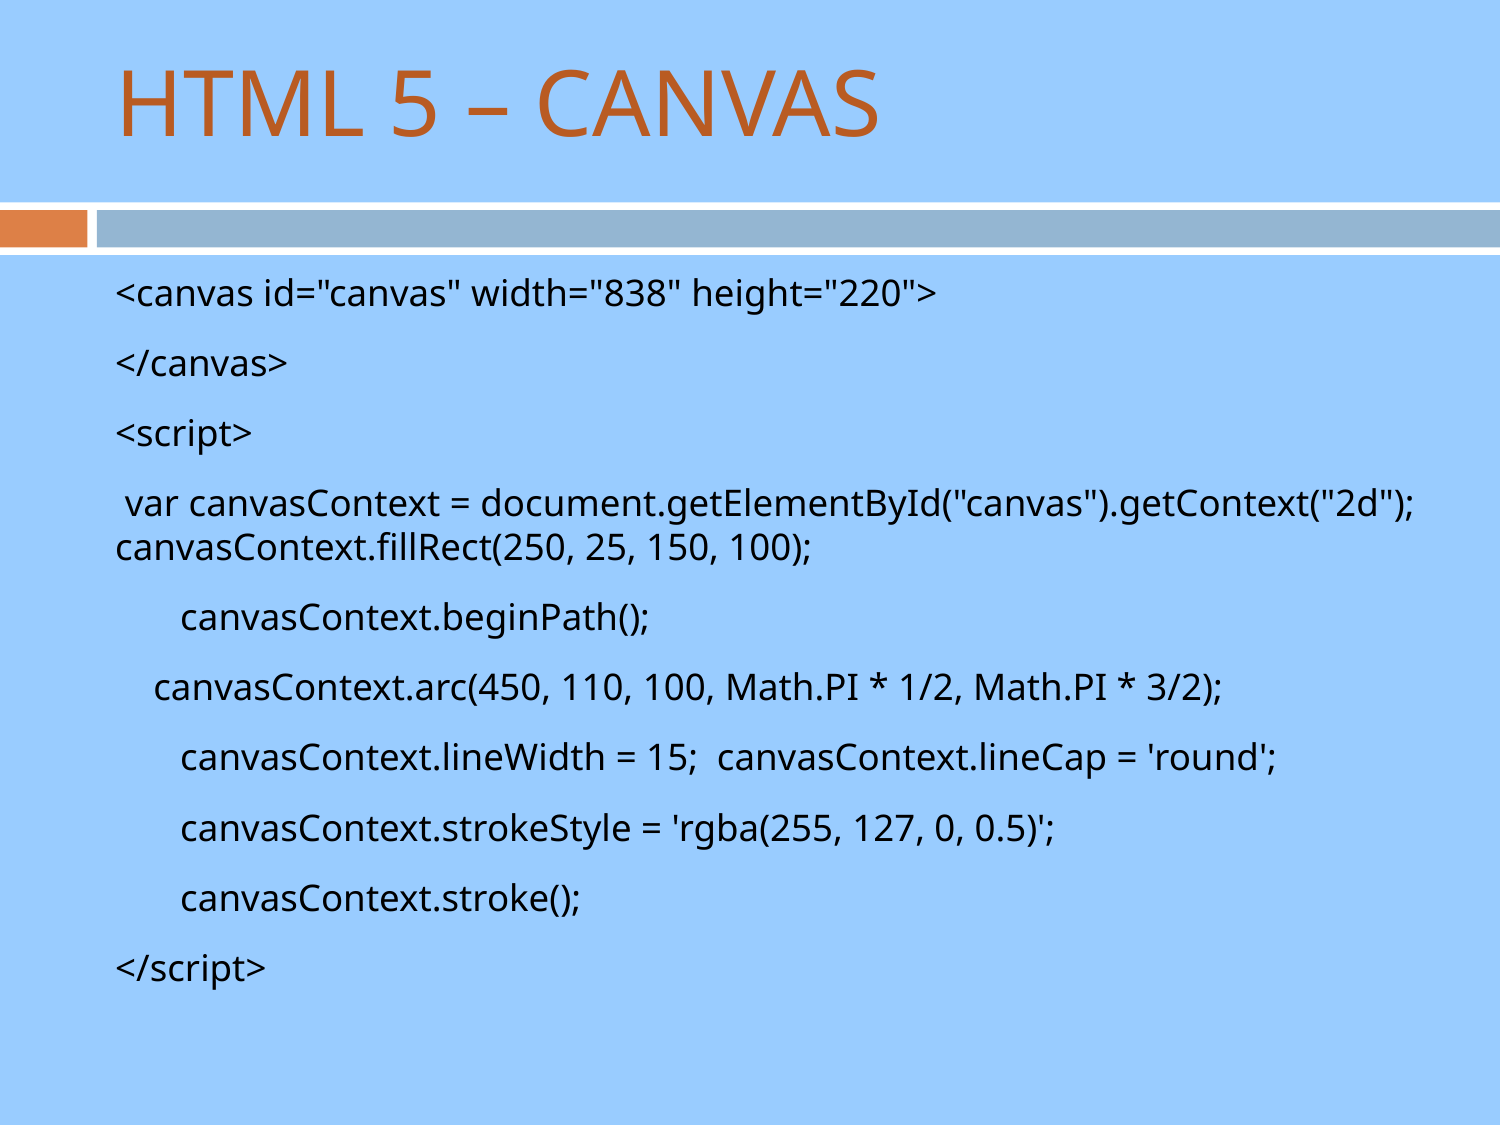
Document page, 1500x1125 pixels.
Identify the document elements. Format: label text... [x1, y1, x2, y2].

list <canvas id="canvas" width="838" height="220"> </canvas> <script> var canvasContext = document.getElementById("canvas").getContext("2d"); canvasContext.fillRect(250, 25, 150, 100); canvasContext.beginPath(); canvasContext.arc(450, 110, 100, Math.PI * 1/2, Math.PI * 3/2); canvasContext.lineWidth = 15; canvasContext.lineCap = 'round'; canvasContext.strokeStyle = 'rgba(255, 127, 0, 0.5)'; canvasContext.stroke(); </script> [100, 262, 1438, 1000]
title HTML 5 – CANVAS [100, 37, 1438, 200]
